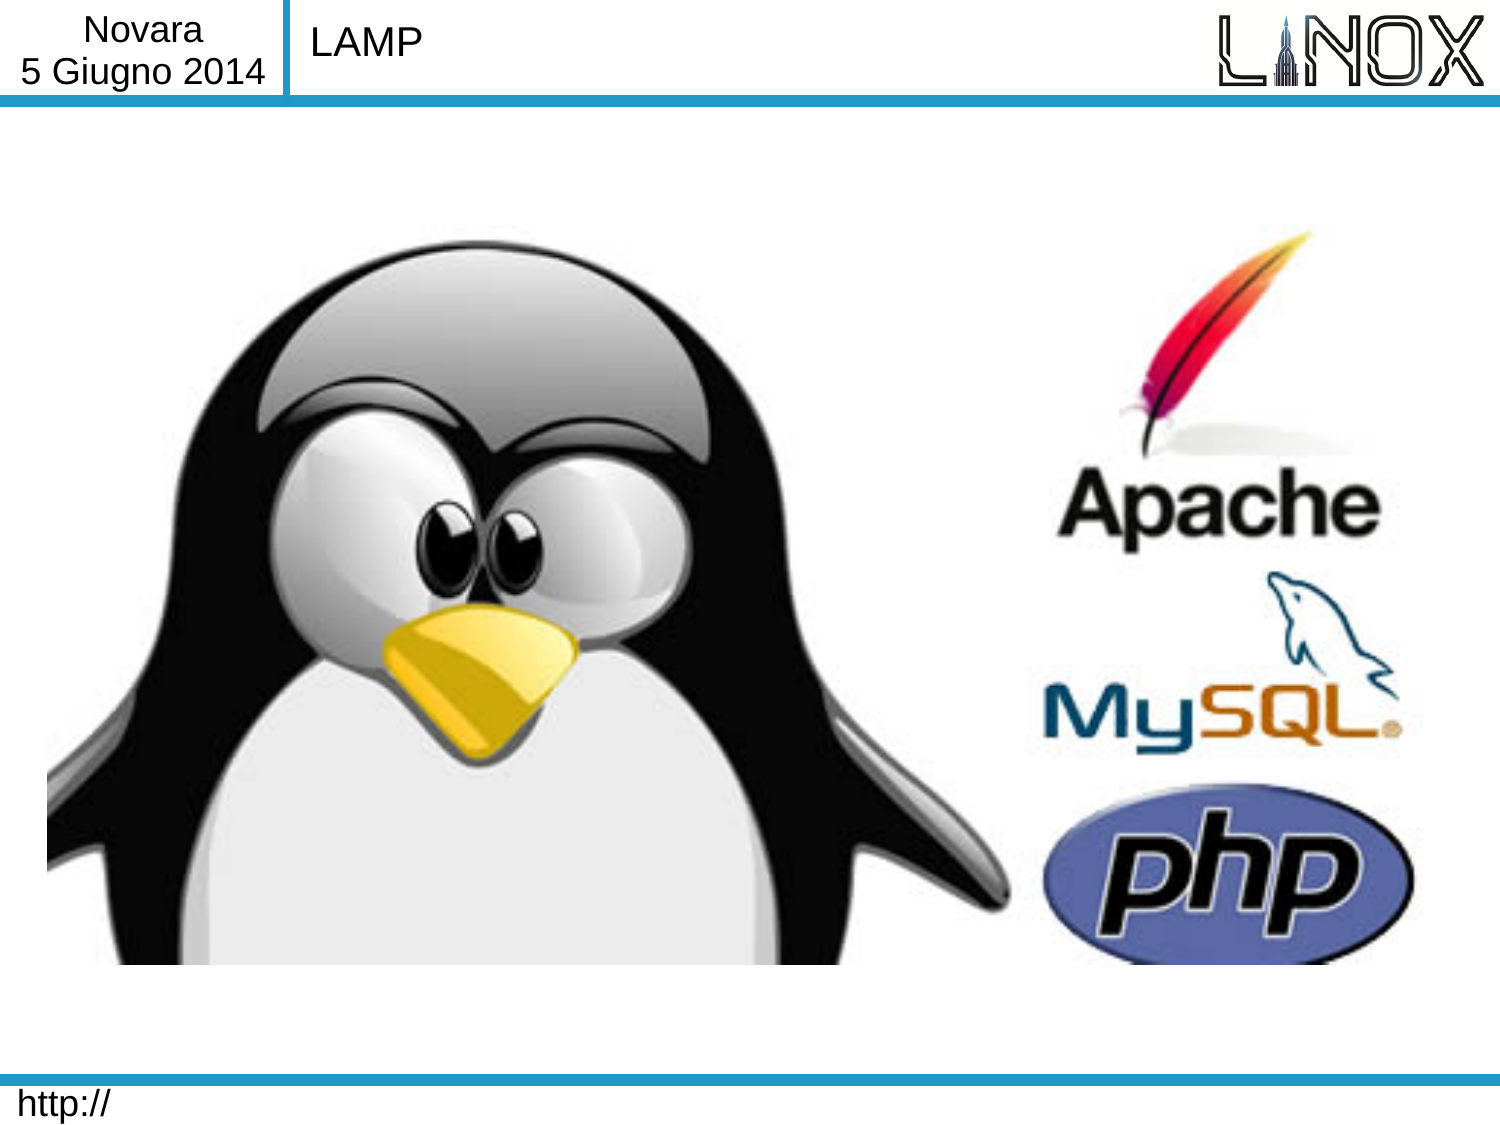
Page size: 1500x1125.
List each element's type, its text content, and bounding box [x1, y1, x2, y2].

picture [0, 0, 1500, 107]
picture [47, 224, 1441, 965]
list LAMP [295, 11, 1321, 87]
picture [0, 1074, 1500, 1086]
